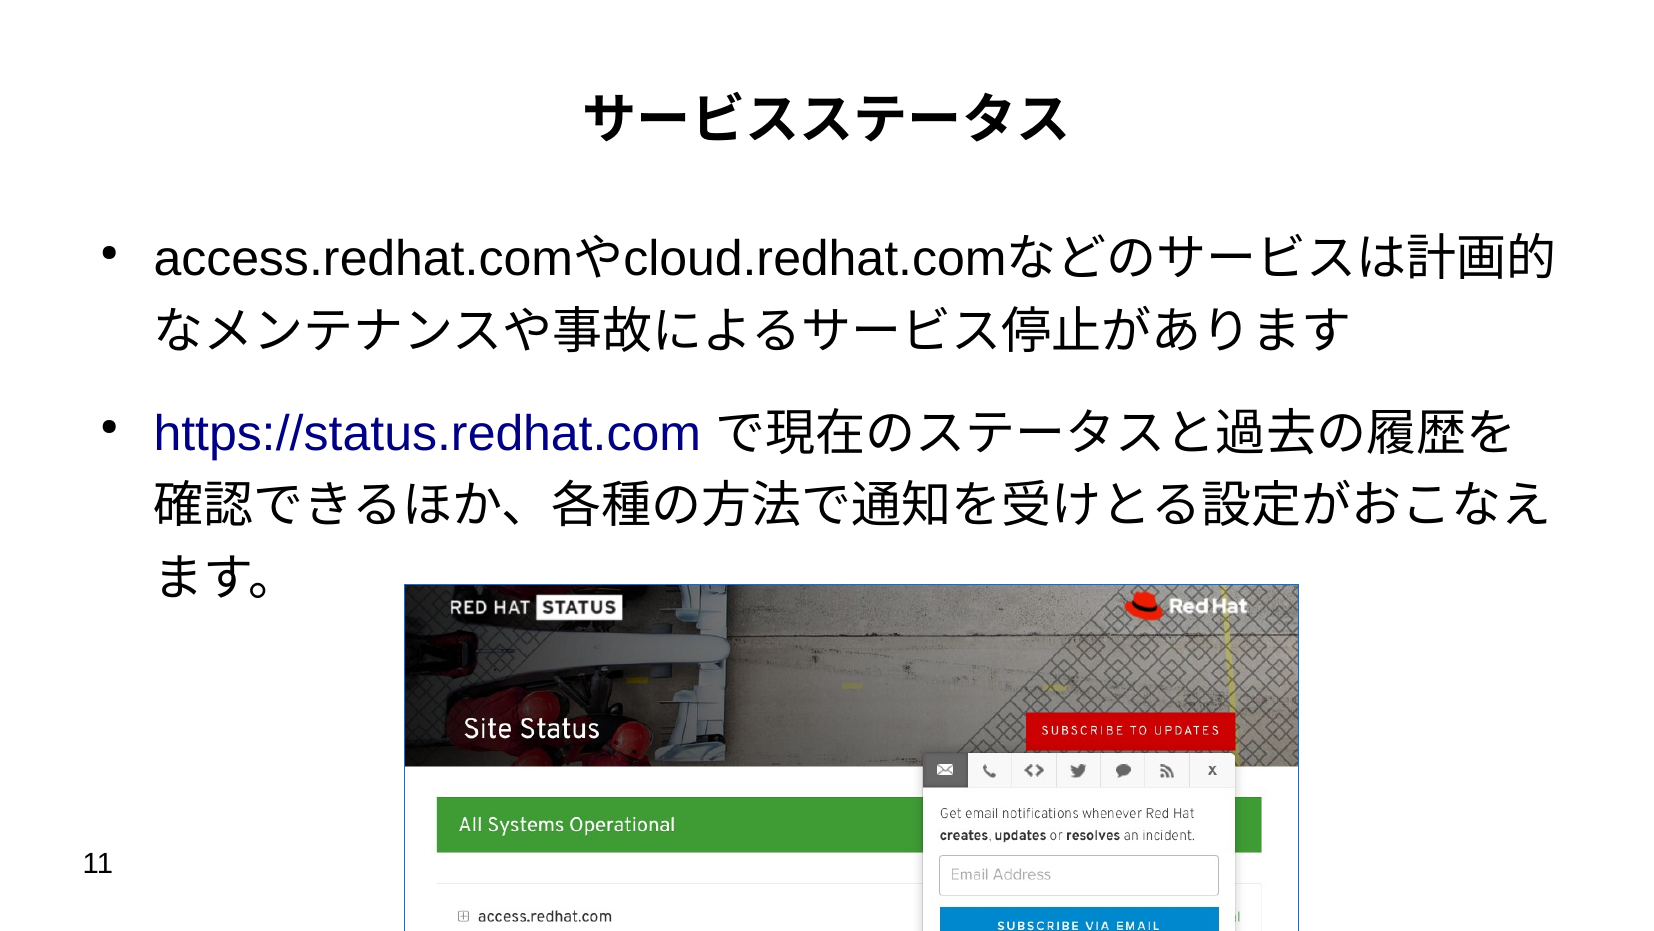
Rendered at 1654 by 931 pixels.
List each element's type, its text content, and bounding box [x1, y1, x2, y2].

picture [1087, 922, 1093, 929]
picture [1057, 922, 1068, 929]
picture [1028, 922, 1034, 931]
picture [1018, 922, 1025, 931]
title サービスステータス [82, 37, 1571, 193]
picture [1117, 922, 1122, 931]
picture [998, 922, 1004, 931]
picture [1047, 922, 1053, 931]
picture [1010, 922, 1015, 931]
list access.redhat.comやcloud.redhat.comなどのサービスは計画的なメンテナンスや事故によるサービス停止があります https://status.redhat.com で現在のステータスと過去の履歴を確認できるほか、各種の方法で通知を受けとる設定がおこなえます。 [82, 217, 1565, 827]
picture [1125, 922, 1135, 931]
picture [1071, 922, 1077, 931]
picture [1102, 922, 1108, 929]
picture [404, 584, 1299, 931]
